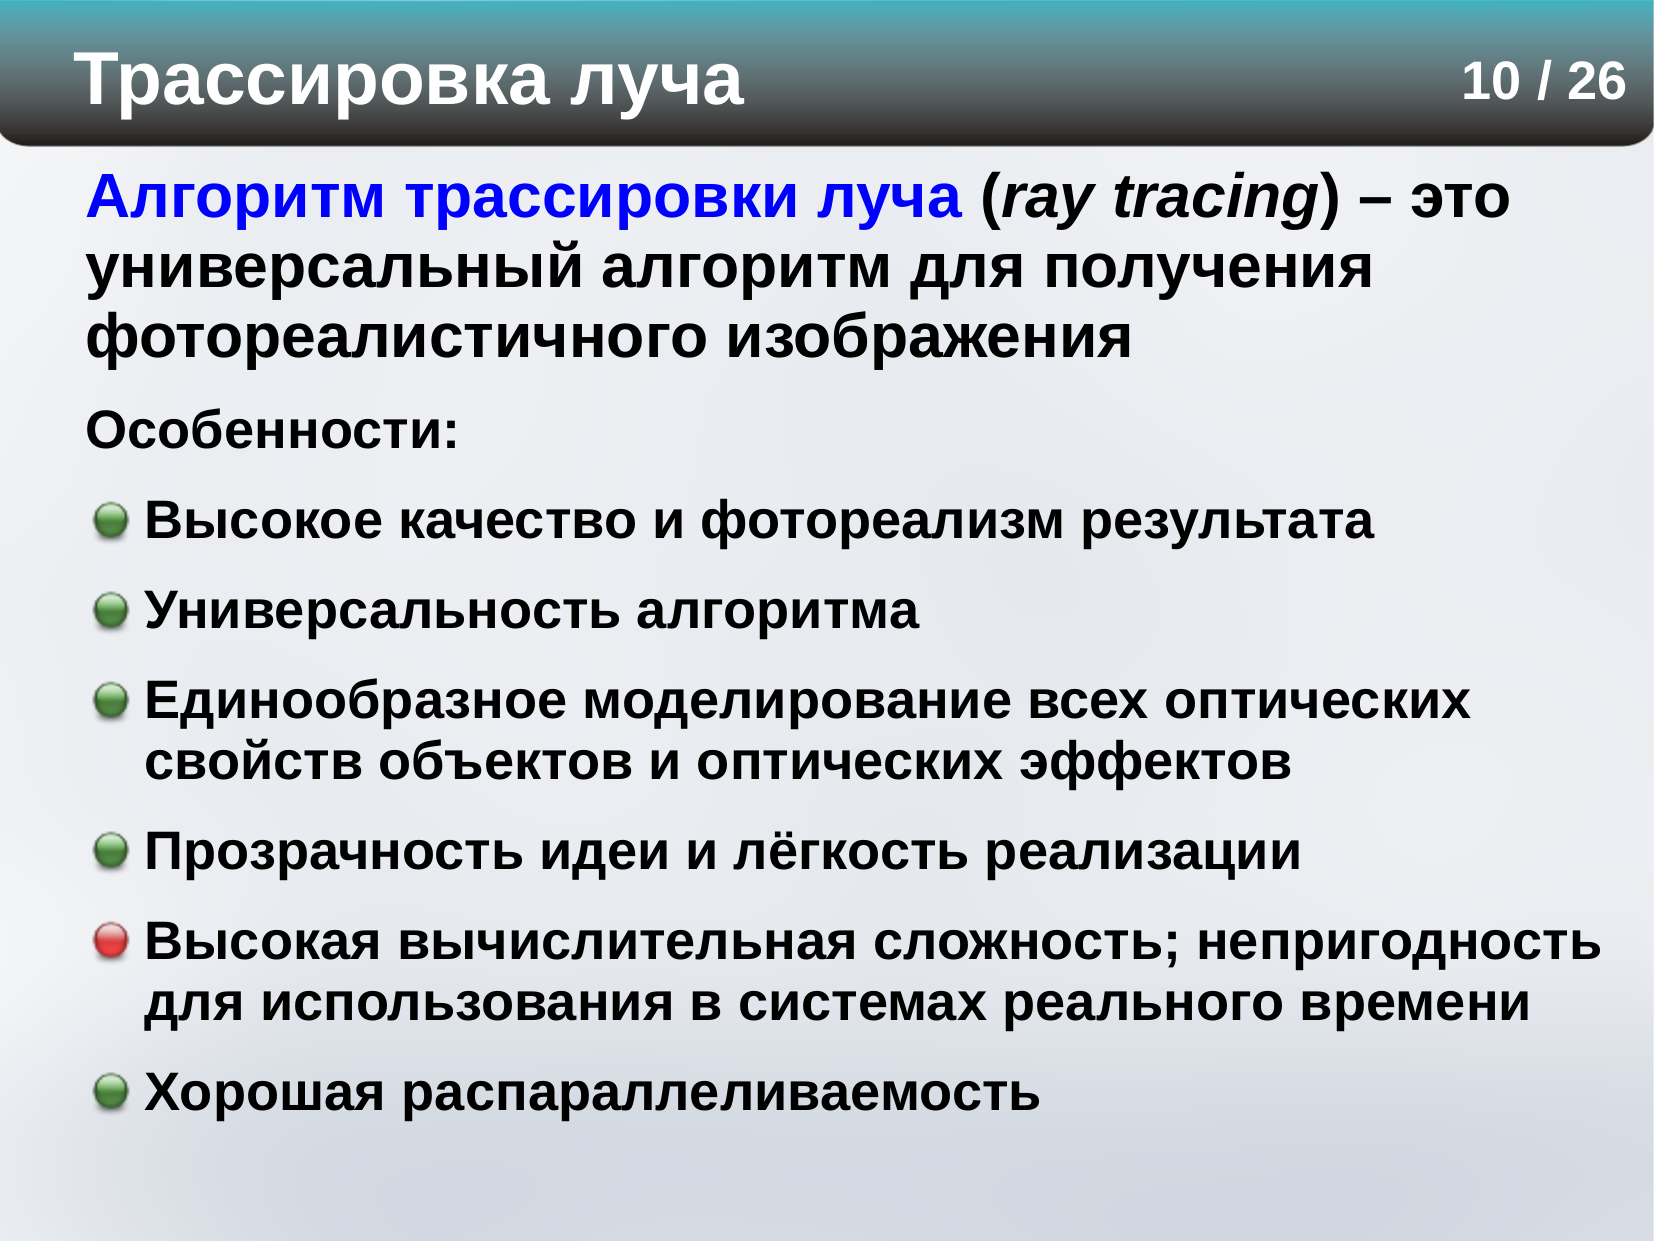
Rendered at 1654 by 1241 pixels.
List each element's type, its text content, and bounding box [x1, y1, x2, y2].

text_box Трассировка луча [59, 29, 1300, 129]
text_box <номер> / 26 [1446, 42, 1654, 179]
picture [0, 0, 1654, 1241]
text_box Алгоритм трассировки луча (ray tracing) – это универсальный алгоритм для получения фотореалистичного изображения Особенности: Высокое качество и фотореализм результата Универсальность алгоритма Единообразное моделирование всех оптических свойств объектов и оптических эффектов Прозрачность идеи и лёгкость реализации Высокая вычислительная сложность; непригодность для использования в системах реального времени Хорошая распараллеливаемость [70, 153, 1625, 1130]
